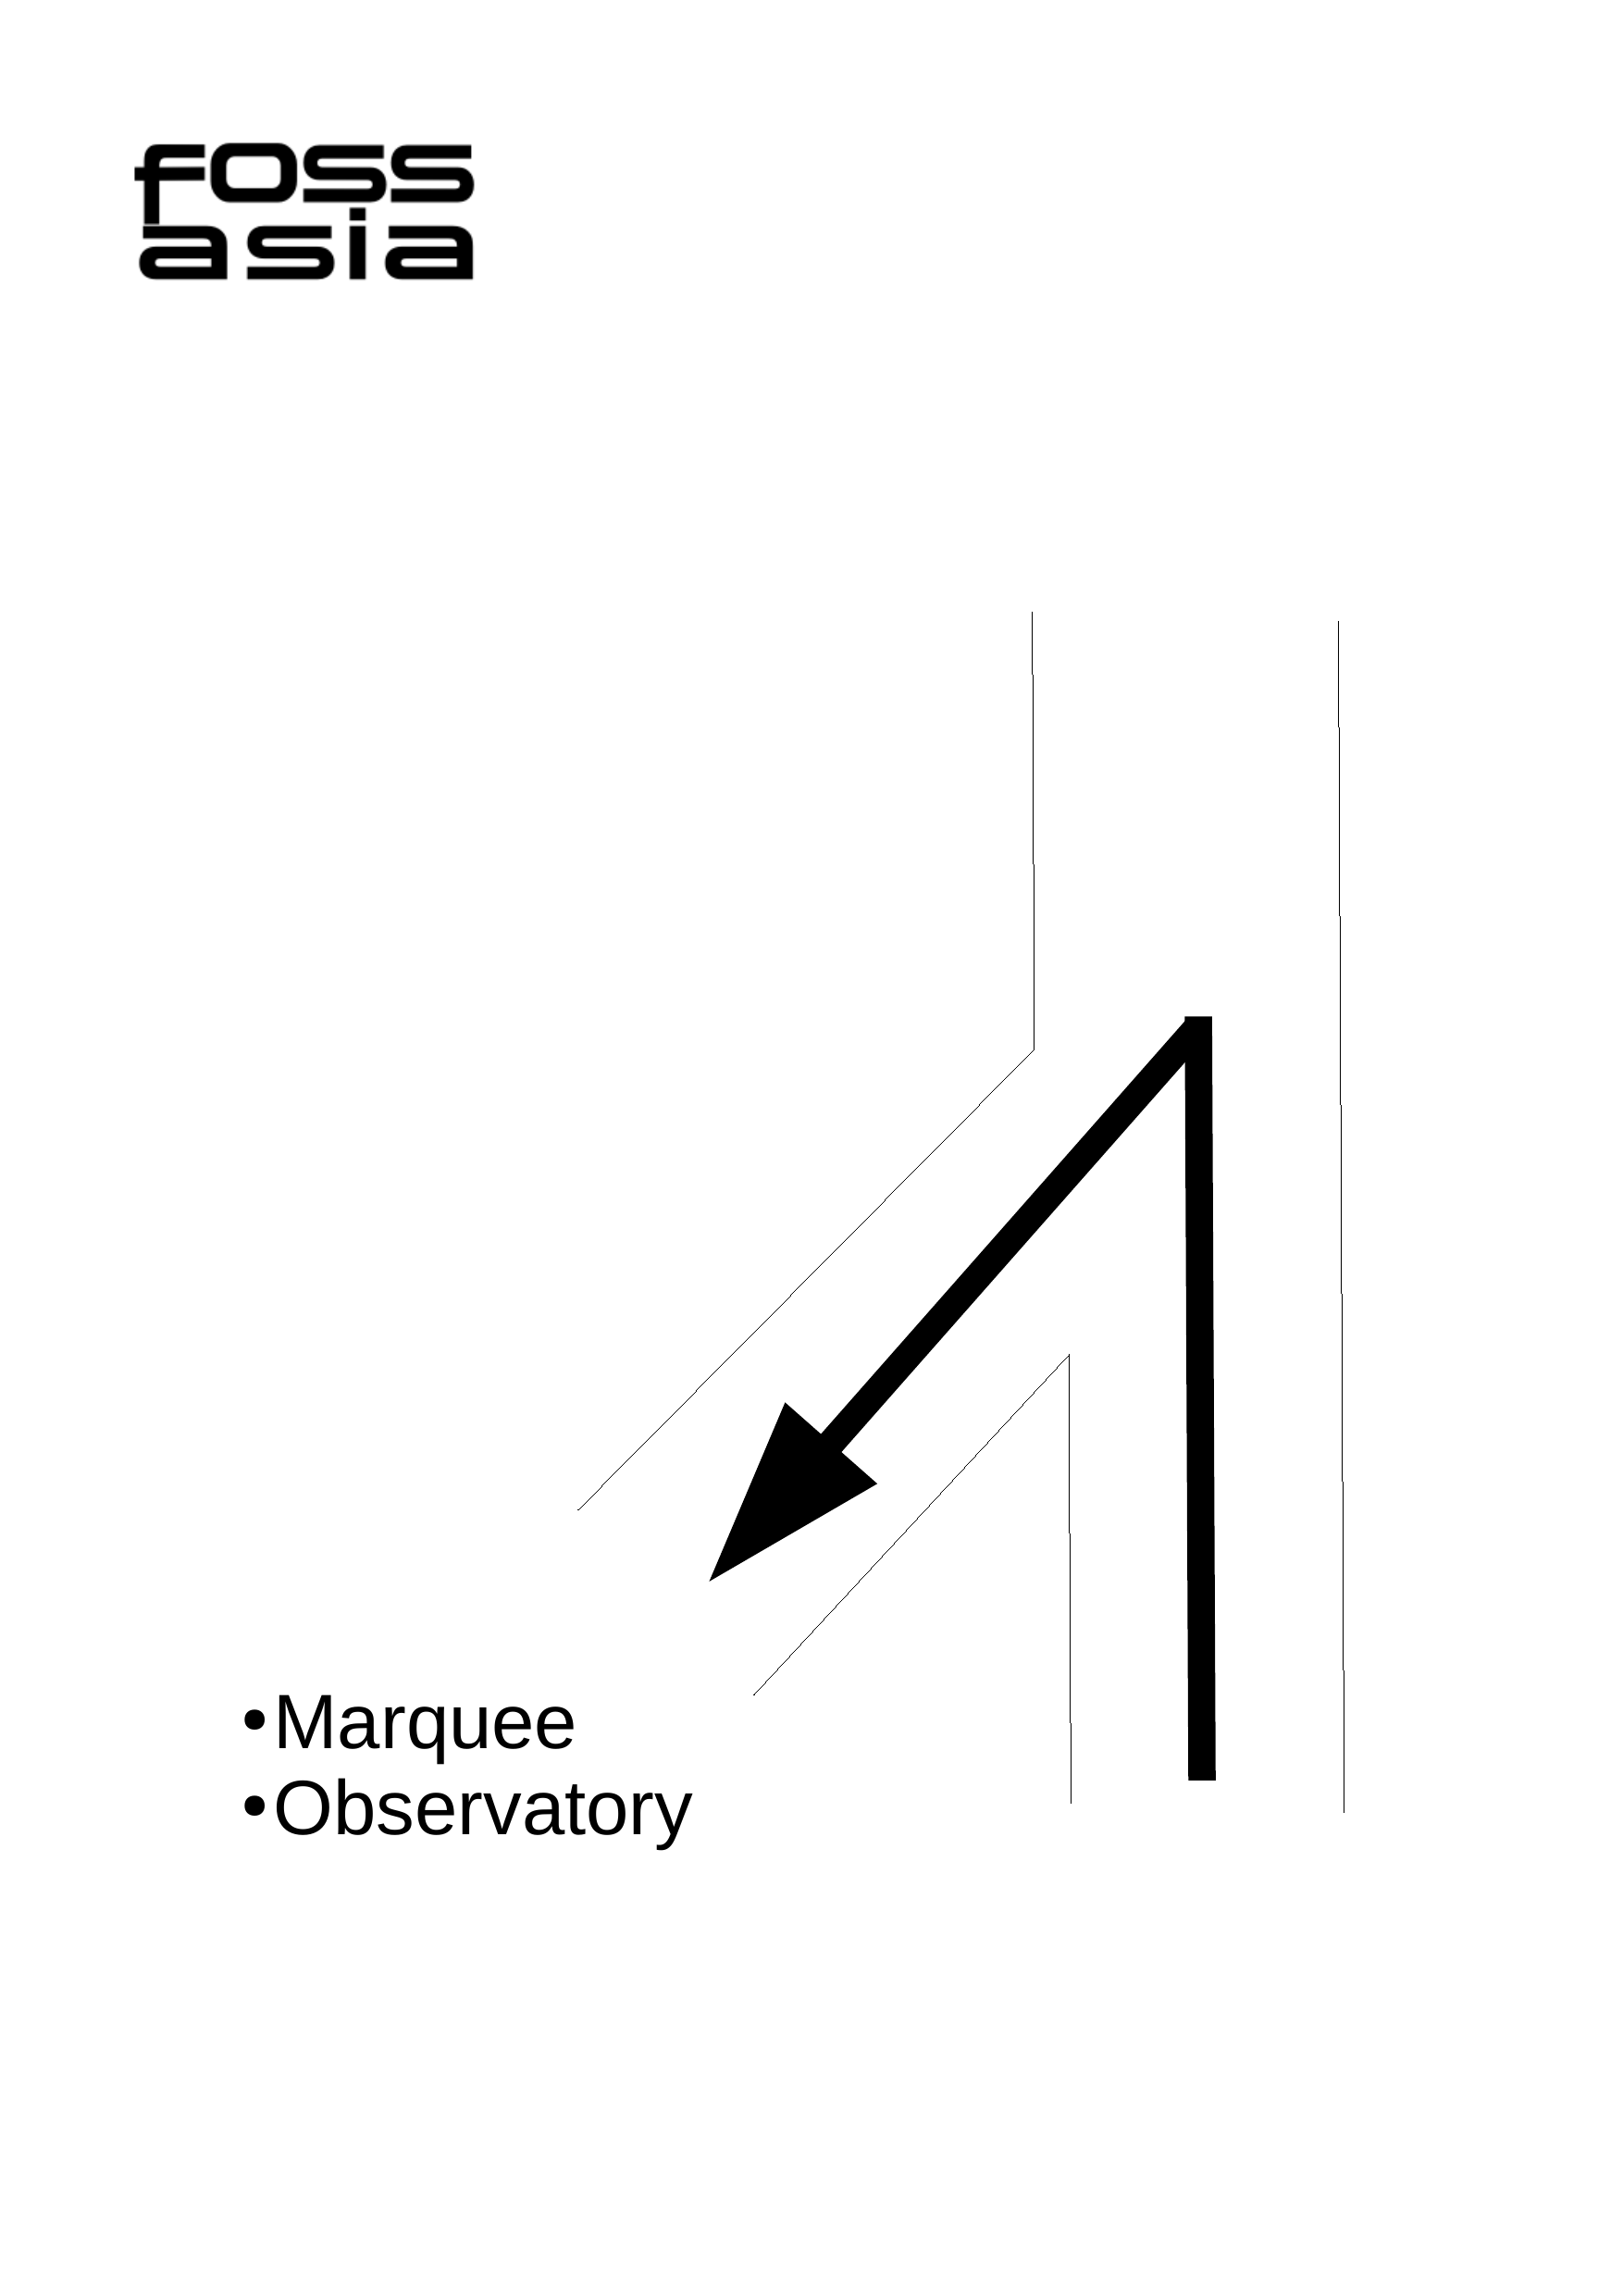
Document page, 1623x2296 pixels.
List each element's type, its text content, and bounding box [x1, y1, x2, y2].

text_box Marquee Observatory [227, 1672, 708, 1859]
picture [130, 139, 480, 285]
